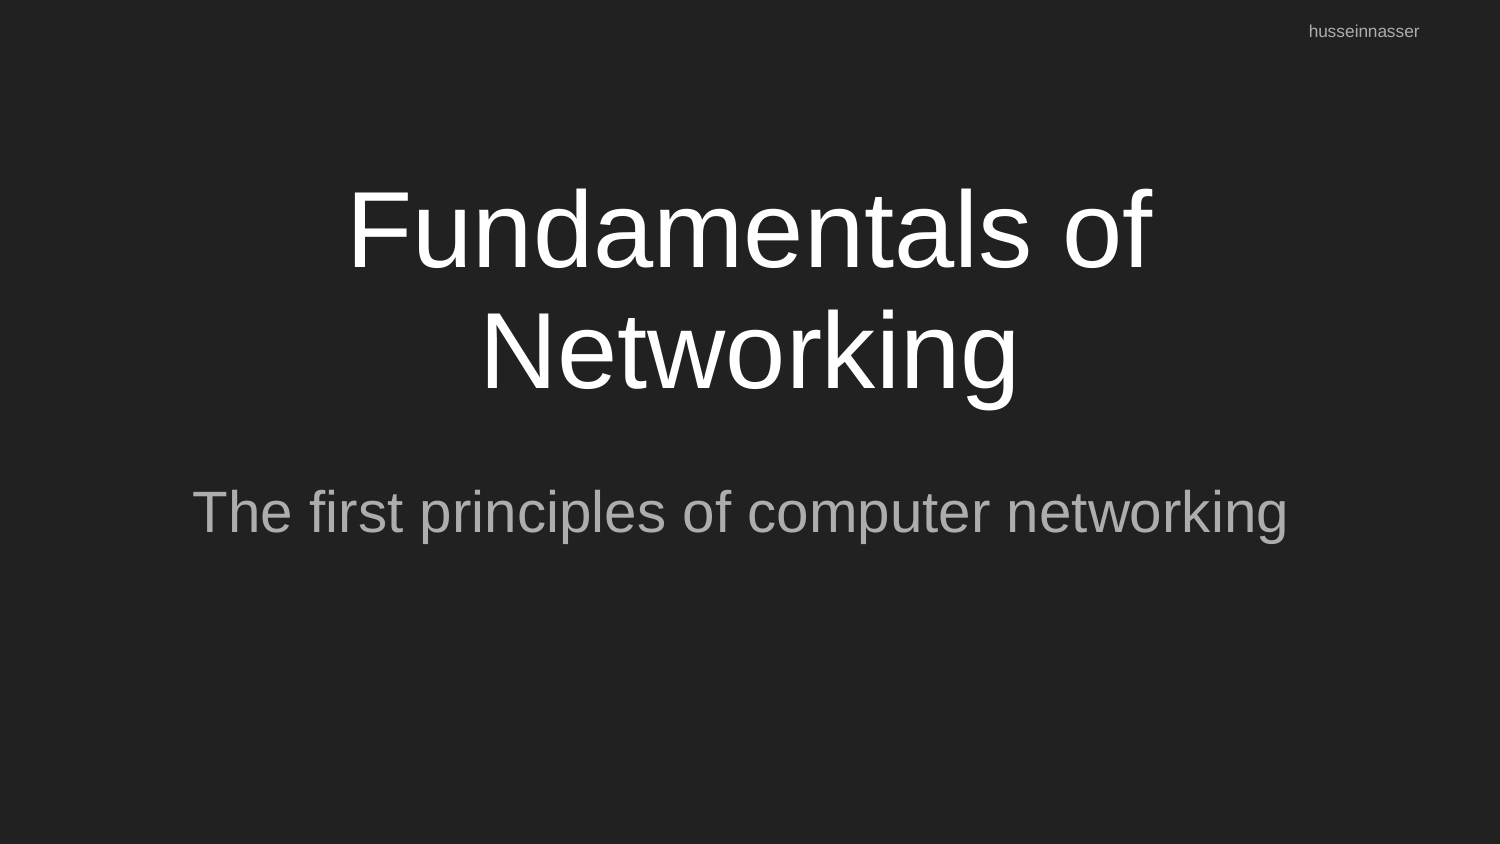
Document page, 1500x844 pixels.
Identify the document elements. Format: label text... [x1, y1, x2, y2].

subtitle The first principles of computer networking [51, 464, 1449, 595]
subtitle husseinnasser [1236, 11, 1492, 53]
title Fundamentals of Networking [51, 90, 1449, 427]
